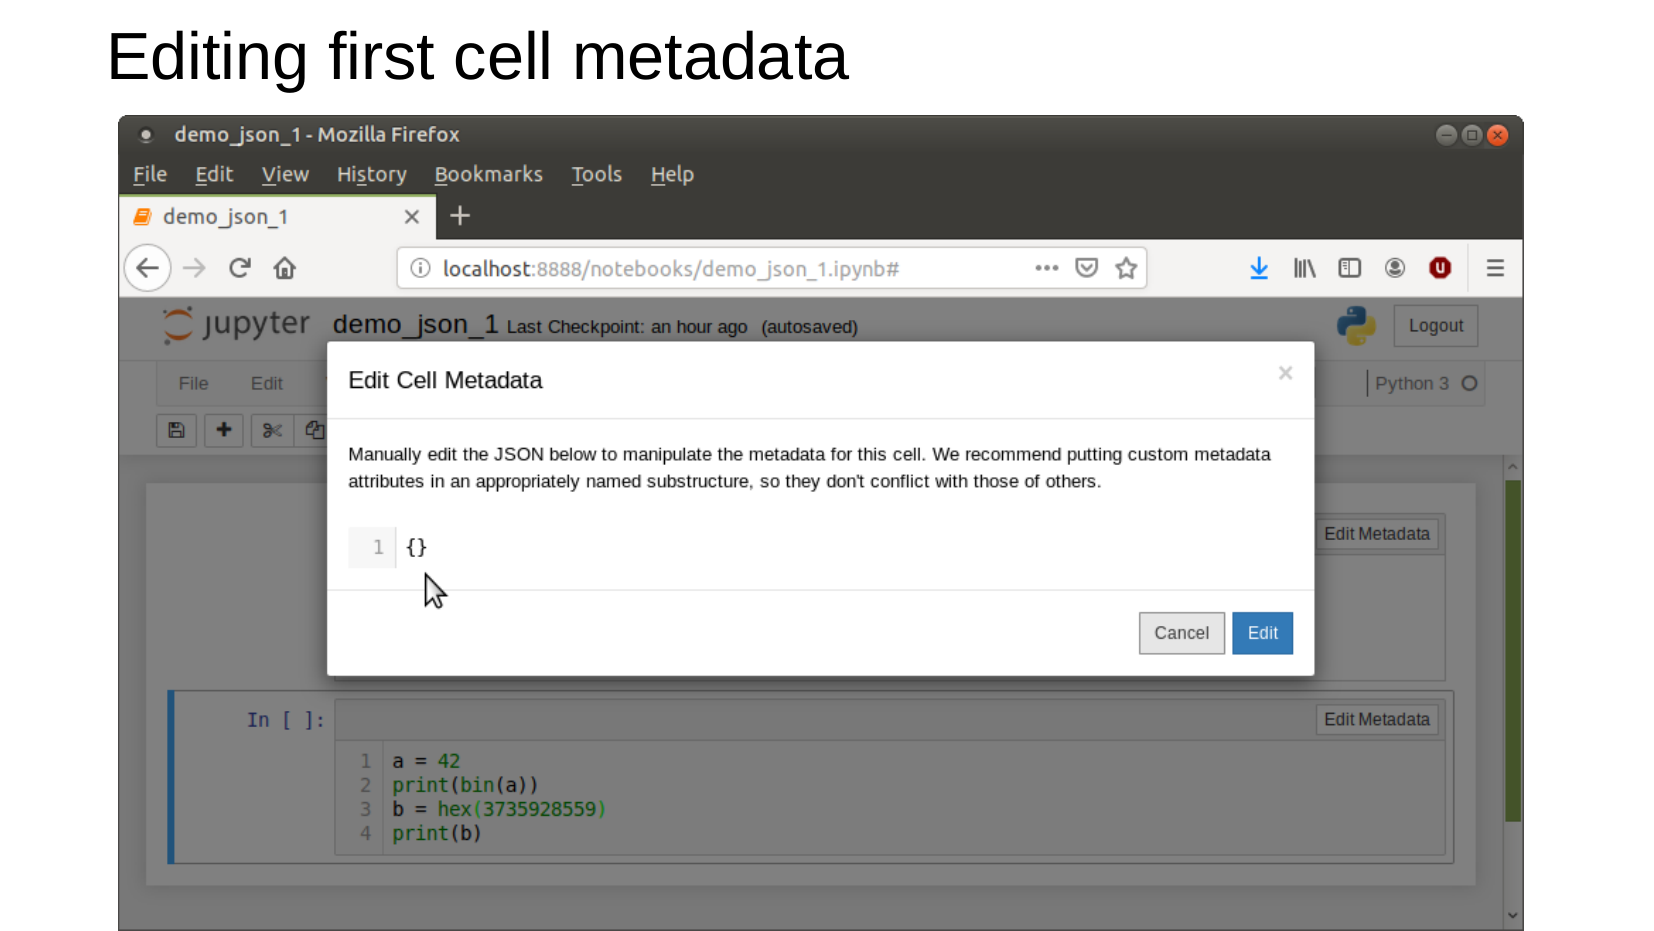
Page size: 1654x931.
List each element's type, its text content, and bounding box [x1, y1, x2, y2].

subtitle Editing first cell metadata [70, 11, 1559, 102]
picture [118, 115, 1524, 931]
